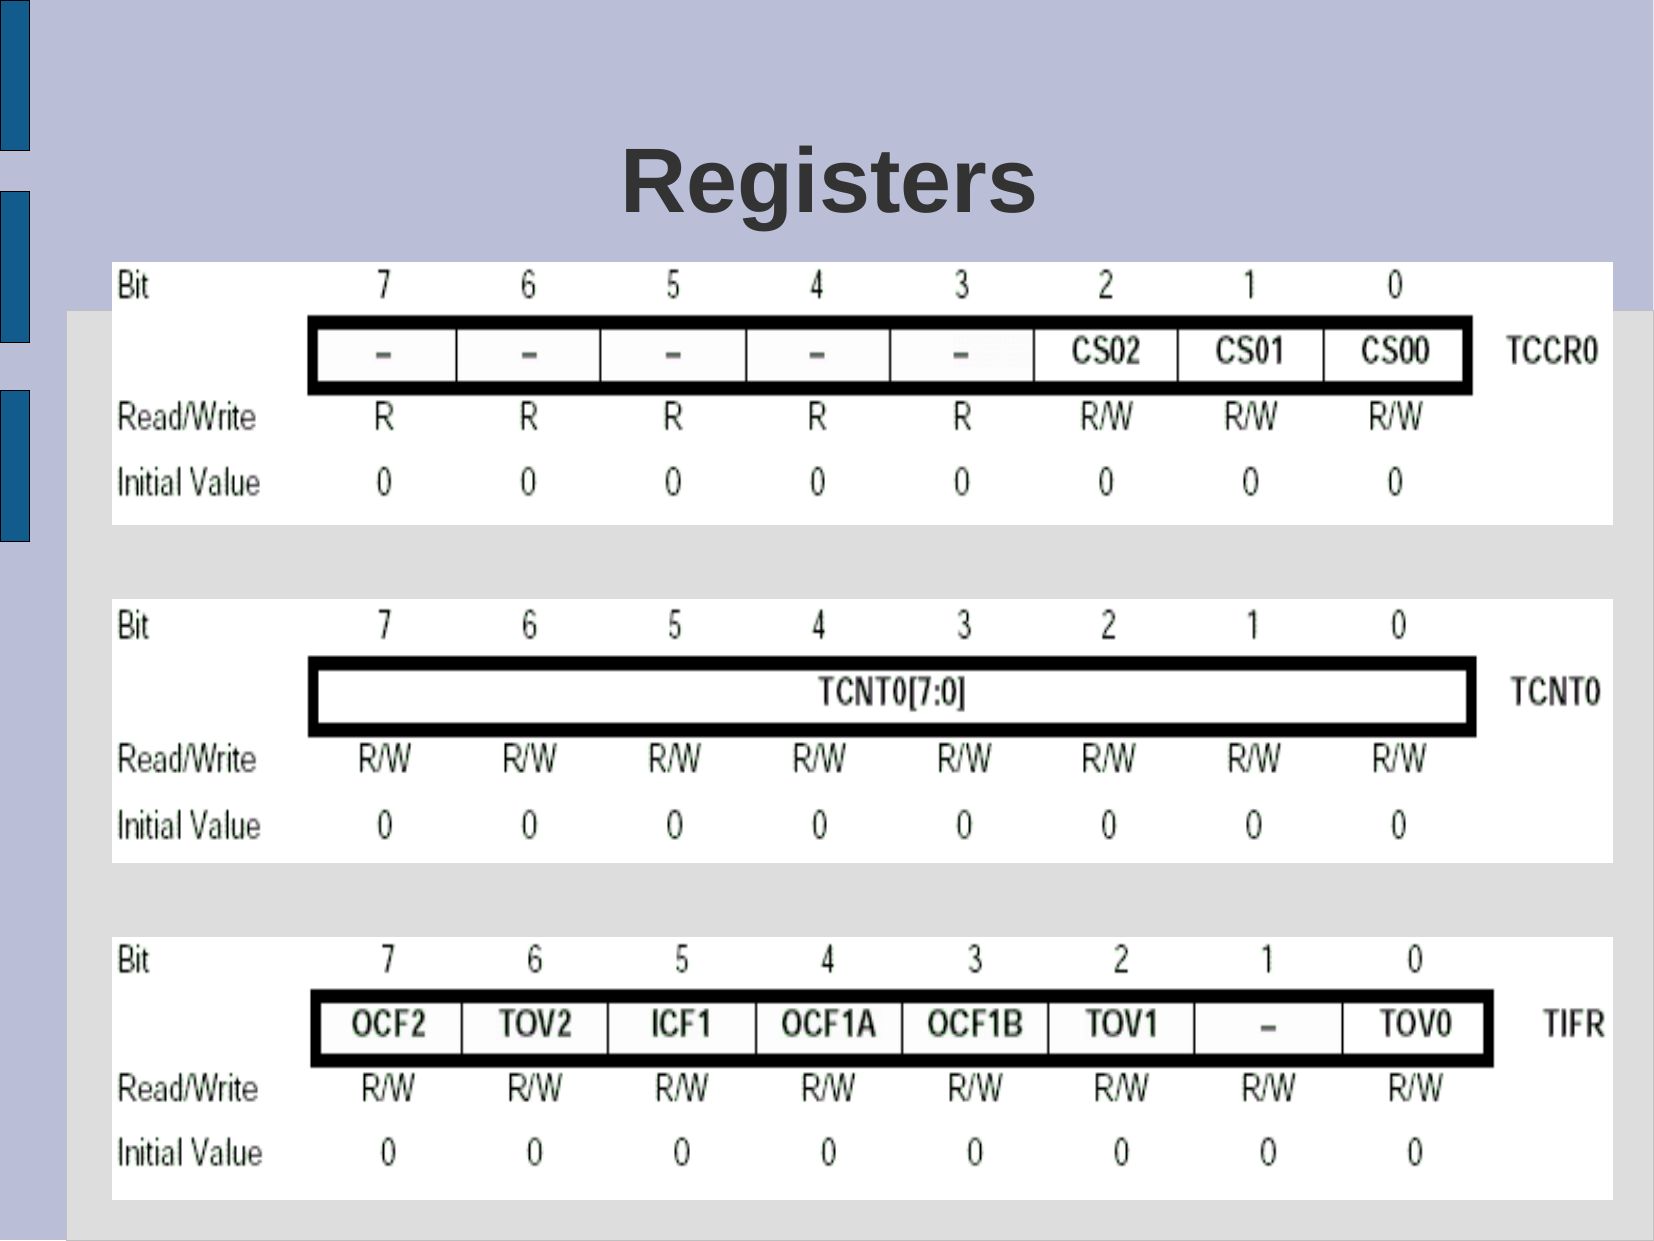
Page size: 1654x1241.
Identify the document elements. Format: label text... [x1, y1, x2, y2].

picture [112, 937, 1613, 1201]
title Registers [121, 98, 1538, 263]
picture [112, 262, 1613, 526]
picture [112, 599, 1613, 863]
